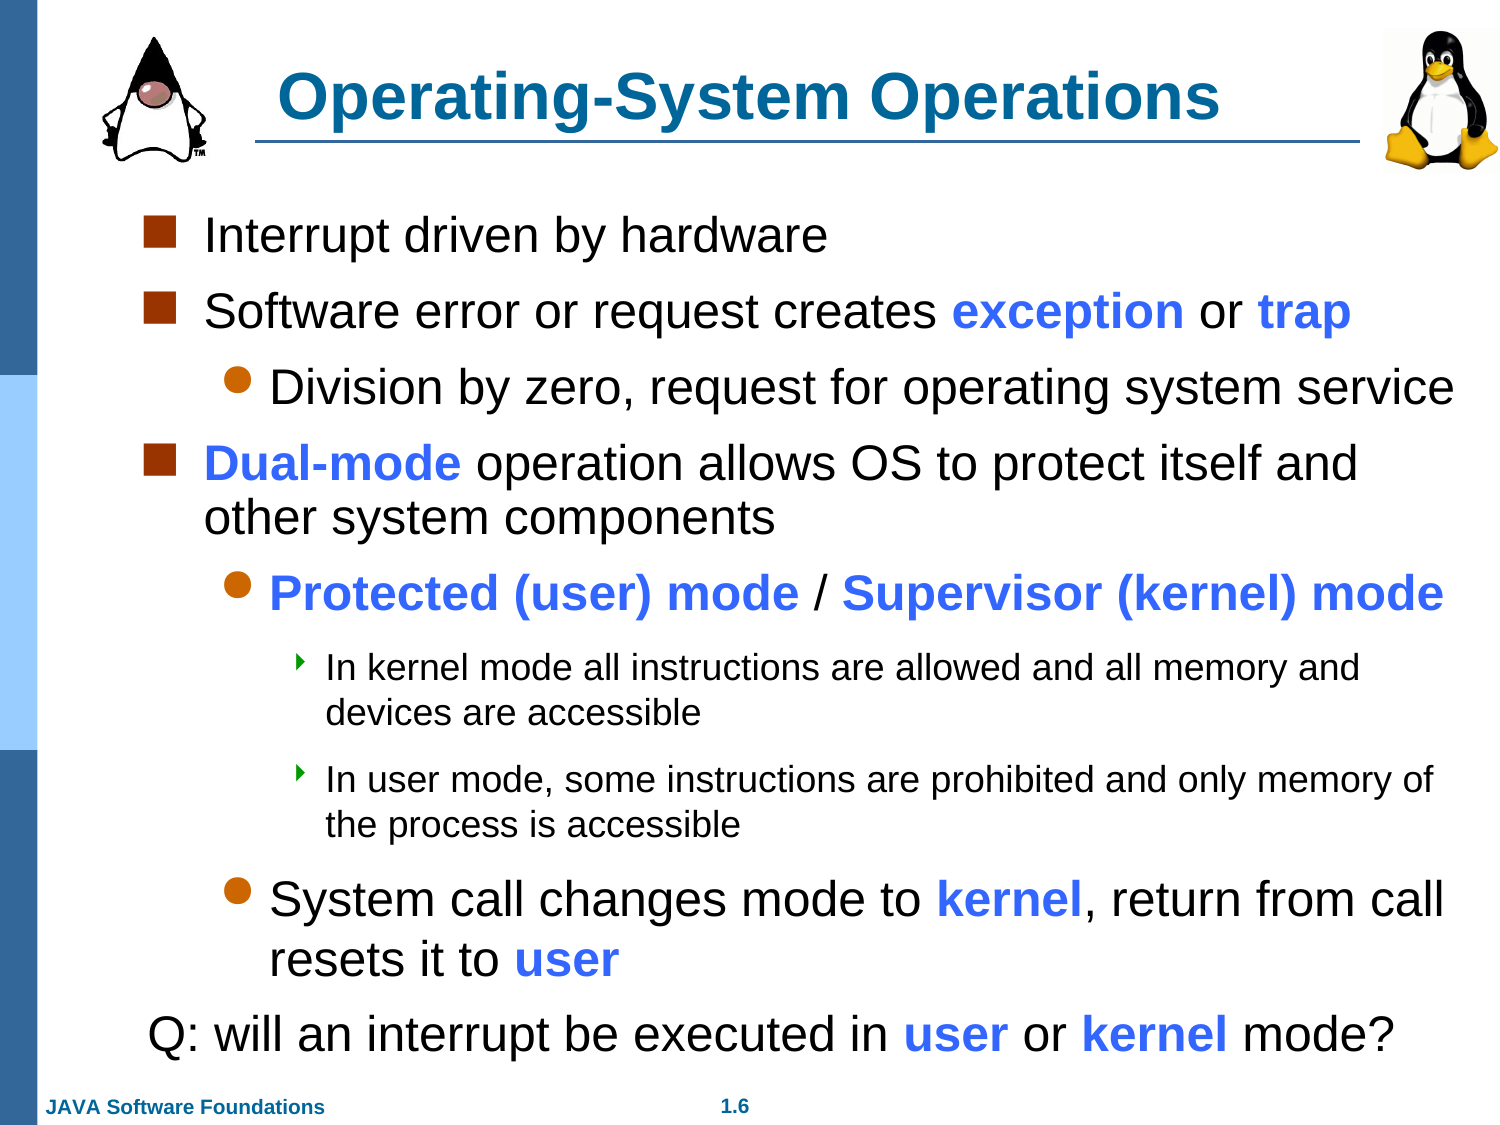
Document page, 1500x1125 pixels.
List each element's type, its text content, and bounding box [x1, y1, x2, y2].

picture [1383, 28, 1500, 173]
picture [54, 0, 255, 200]
list Interrupt driven by hardware Software error or request creates exception or trap Division by zero, request for operating system service Dual-mode operation allows OS to protect itself and other system components Protected (user) mode / Supervisor (kernel) mode In kernel mode all instructions are allowed and all memory and devices are accessible In user mode, some instructions are prohibited and only memory of the process is accessible System call changes mode to kernel, return from call resets it to user Q: will an interrupt be executed in user or kernel mode? [132, 202, 1500, 1041]
title Operating-System Operations [75, 45, 1426, 141]
